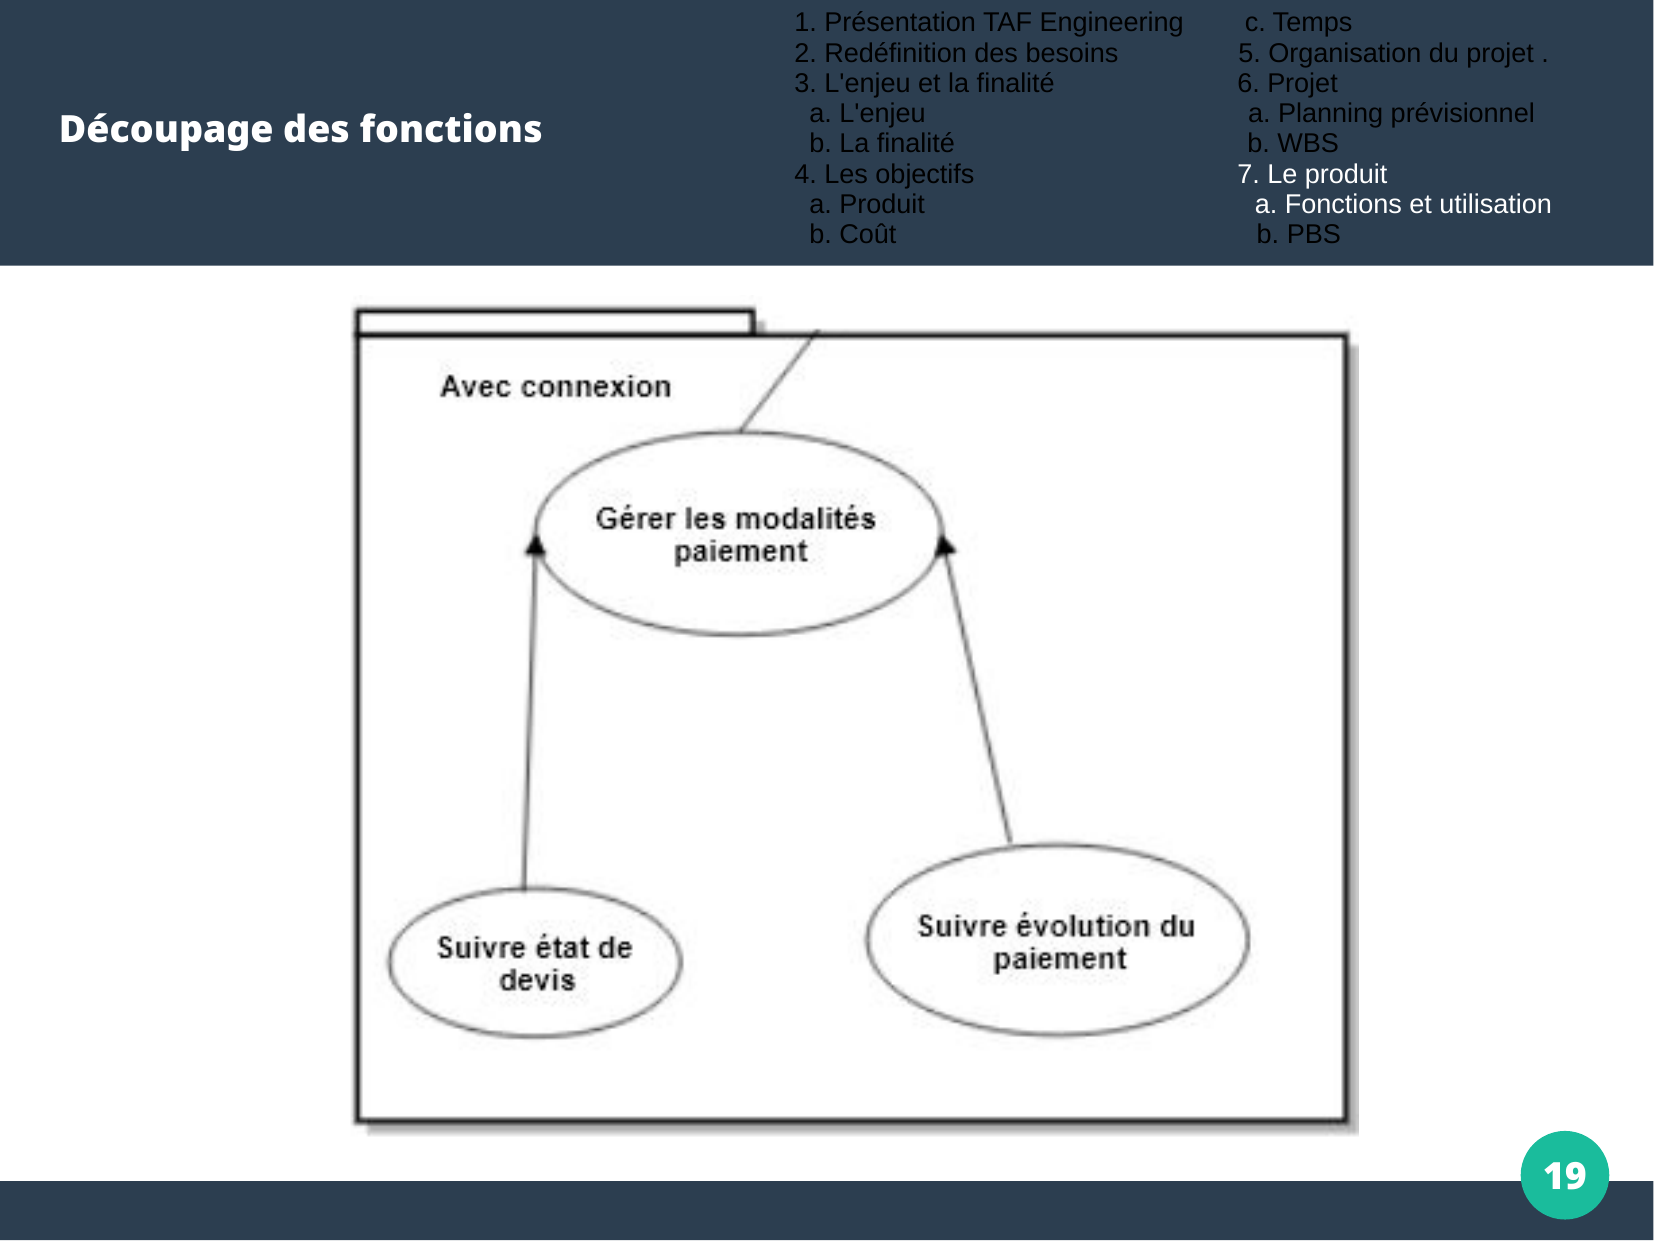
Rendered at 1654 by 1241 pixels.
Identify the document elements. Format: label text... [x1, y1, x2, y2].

title Découpage des fonctions [59, 49, 779, 207]
text_box 1. Présentation TAF Engineering c. Temps 2. Redéfinition des besoins 5. Organisation du projet . 3. L'enjeu et la finalité 6. Projet a. L'enjeu a. Planning prévisionnel b. La finalité b. WBS 4. Les objectifs 7. Le produit a. Produit a. Fonctions et utilisation b. Coût b. PBS [779, 0, 1654, 318]
picture [344, 295, 1359, 1145]
